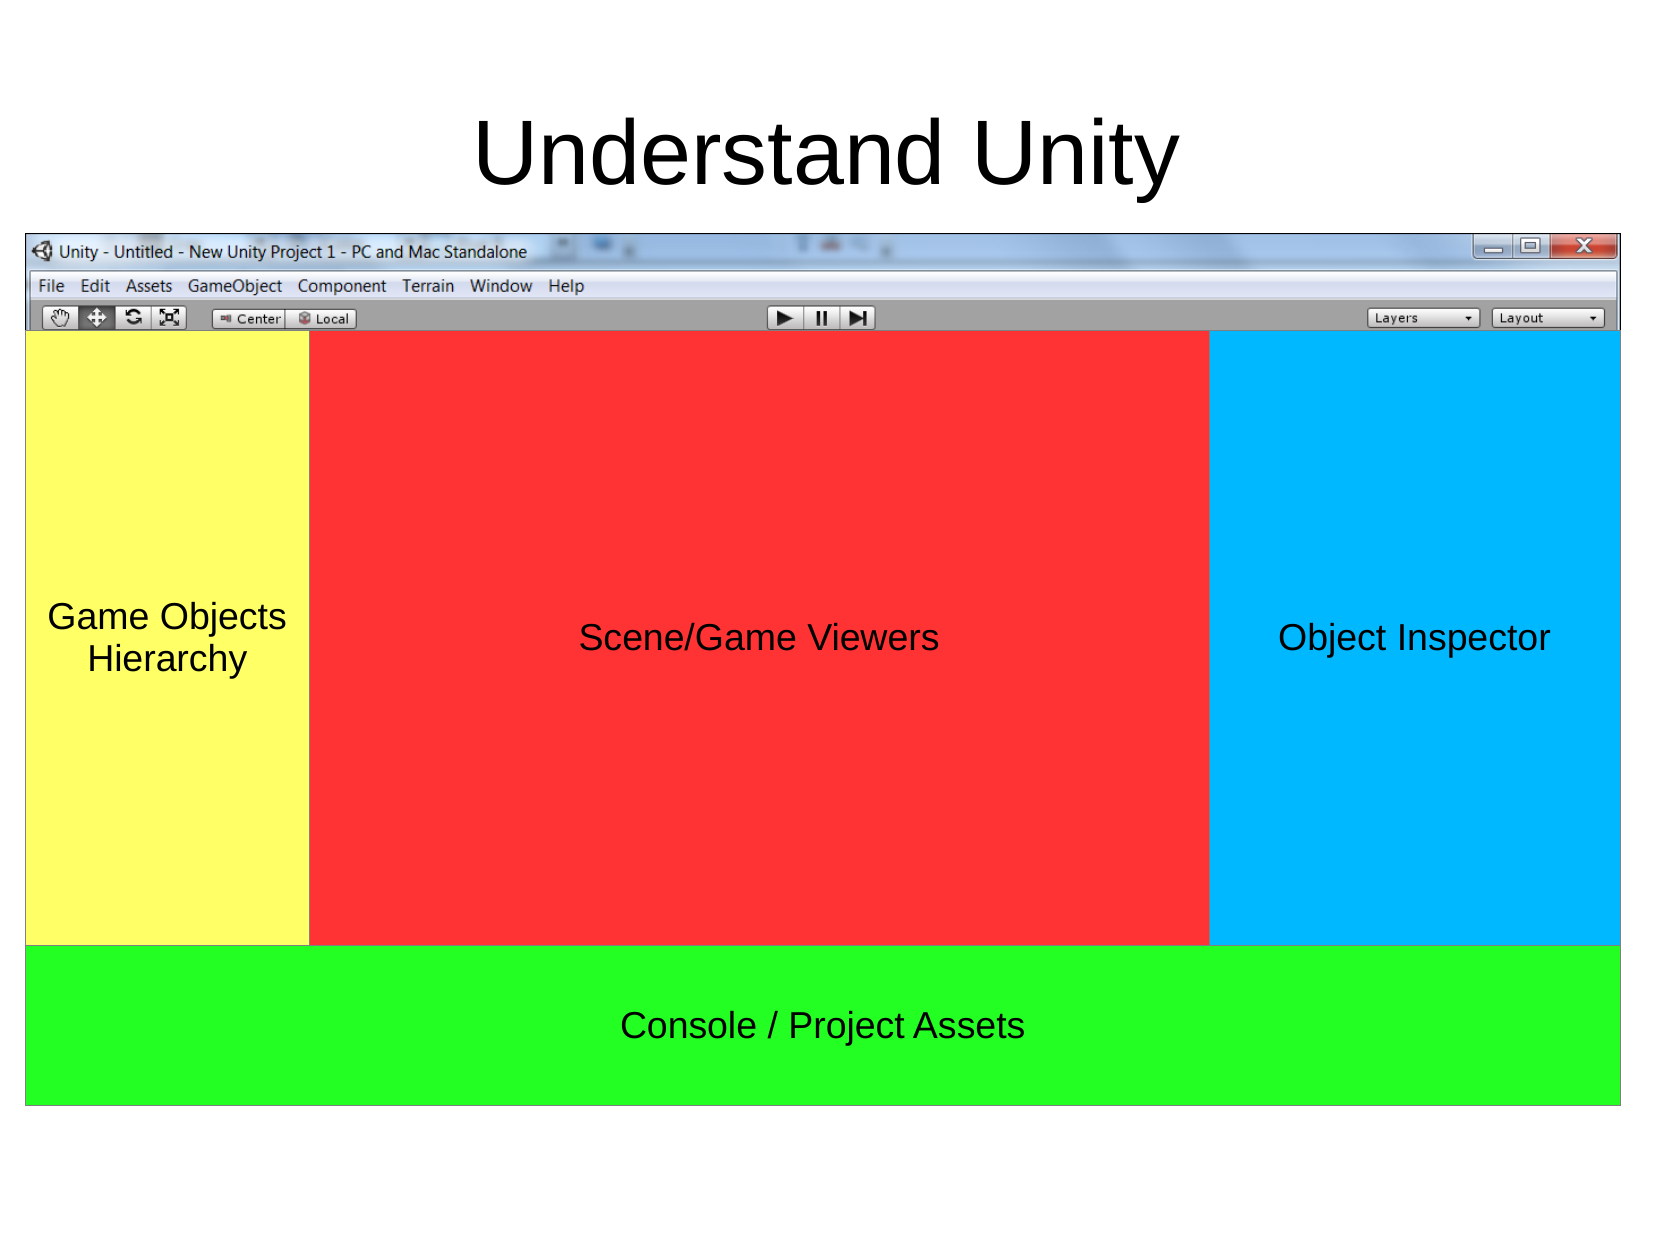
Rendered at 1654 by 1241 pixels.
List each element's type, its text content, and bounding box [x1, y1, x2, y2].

title Understand Unity [82, 49, 1571, 233]
text_box Scene/Game Viewers [309, 330, 1209, 945]
picture [25, 233, 1621, 330]
text_box Console / Project Assets [25, 945, 1621, 1106]
text_box Game Objects Hierarchy [25, 330, 309, 945]
text_box Object Inspector [1209, 330, 1621, 946]
